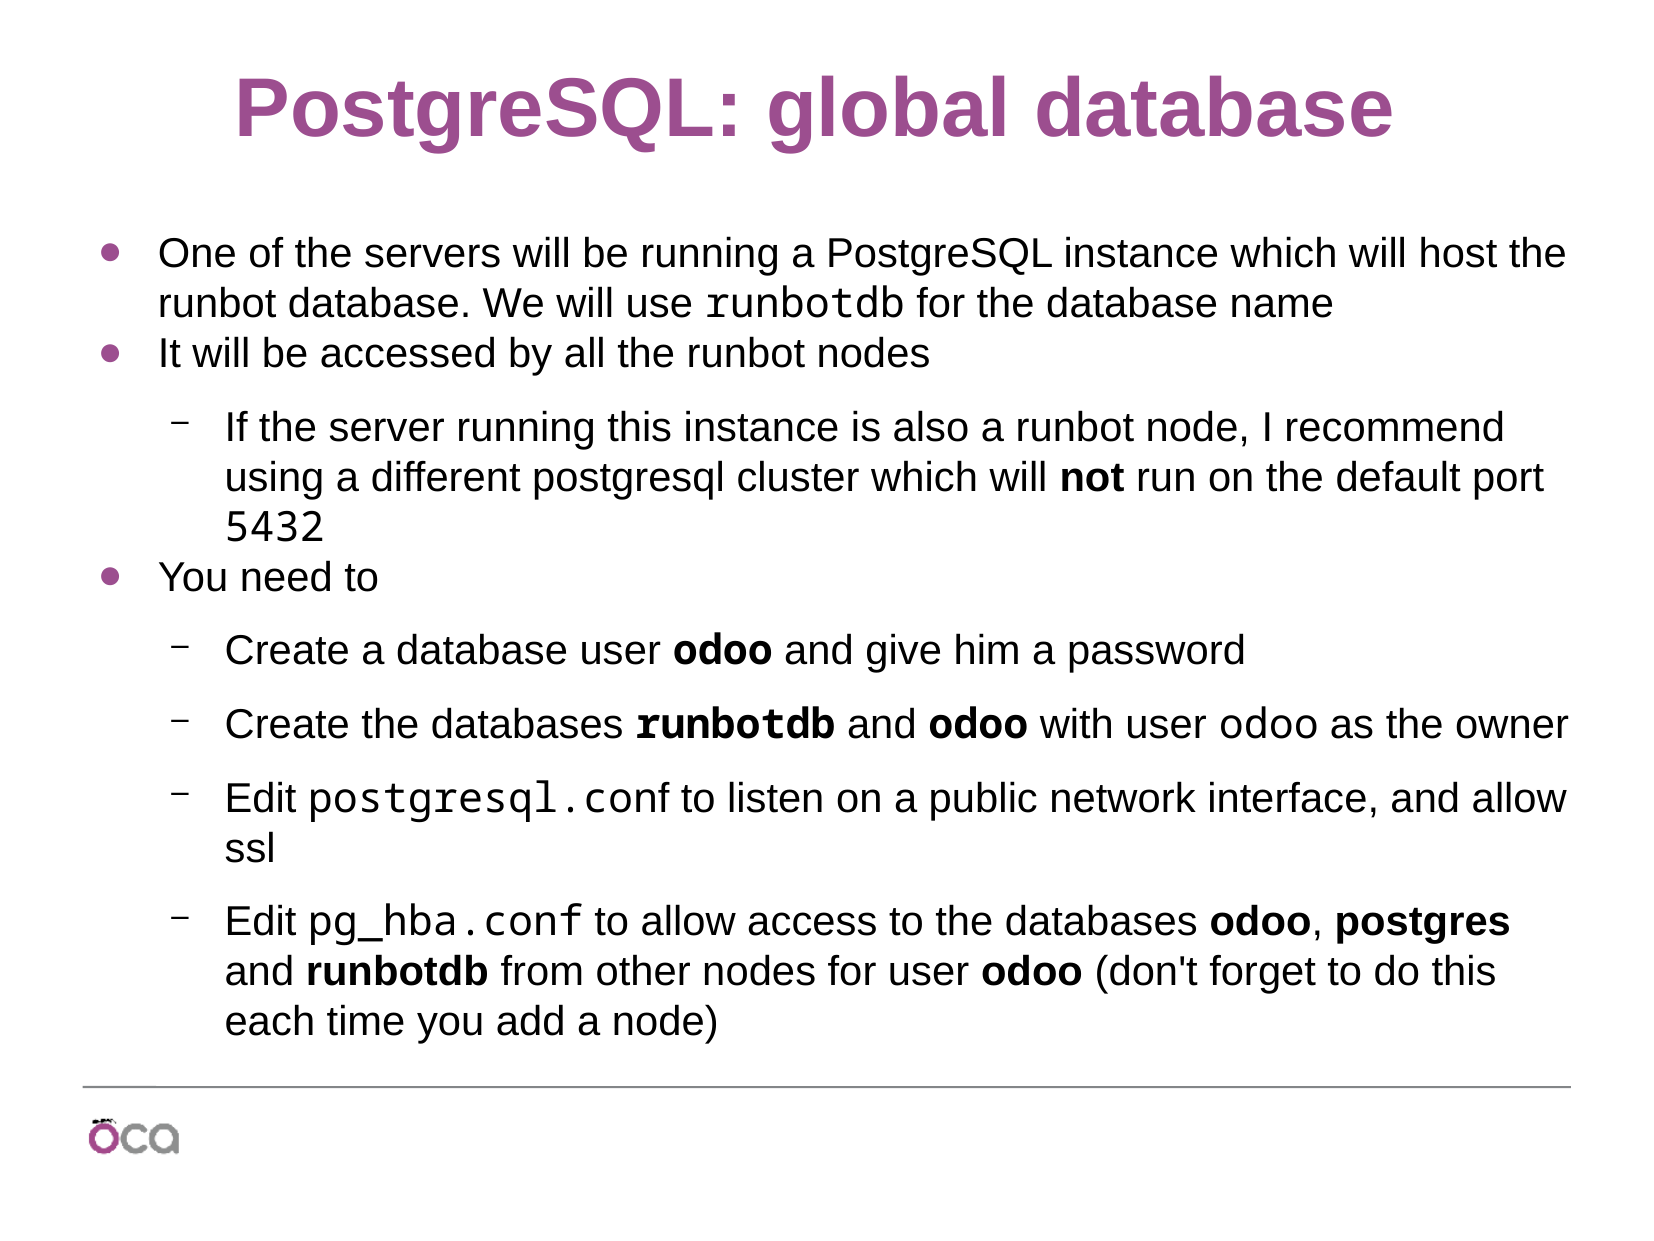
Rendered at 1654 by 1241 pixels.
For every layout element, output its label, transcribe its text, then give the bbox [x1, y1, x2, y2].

list One of the servers will be running a PostgreSQL instance which will host the runbot database. We will use runbotdb for the database name It will be accessed by all the runbot nodes If the server running this instance is also a runbot node, I recommend using a different postgresql cluster which will not run on the default port 5432 You need to Create a database user odoo and give him a password Create the databases runbotdb and odoo with user odoo as the owner Edit postgresql.conf to listen on a public network interface, and allow ssl Edit pg_hba.conf to allow access to the databases odoo, postgres and runbotdb from other nodes for user odoo (don't forget to do this each time you add a node) [82, 225, 1571, 945]
title PostgreSQL: global database [82, 0, 1571, 207]
picture [82, 1089, 186, 1191]
